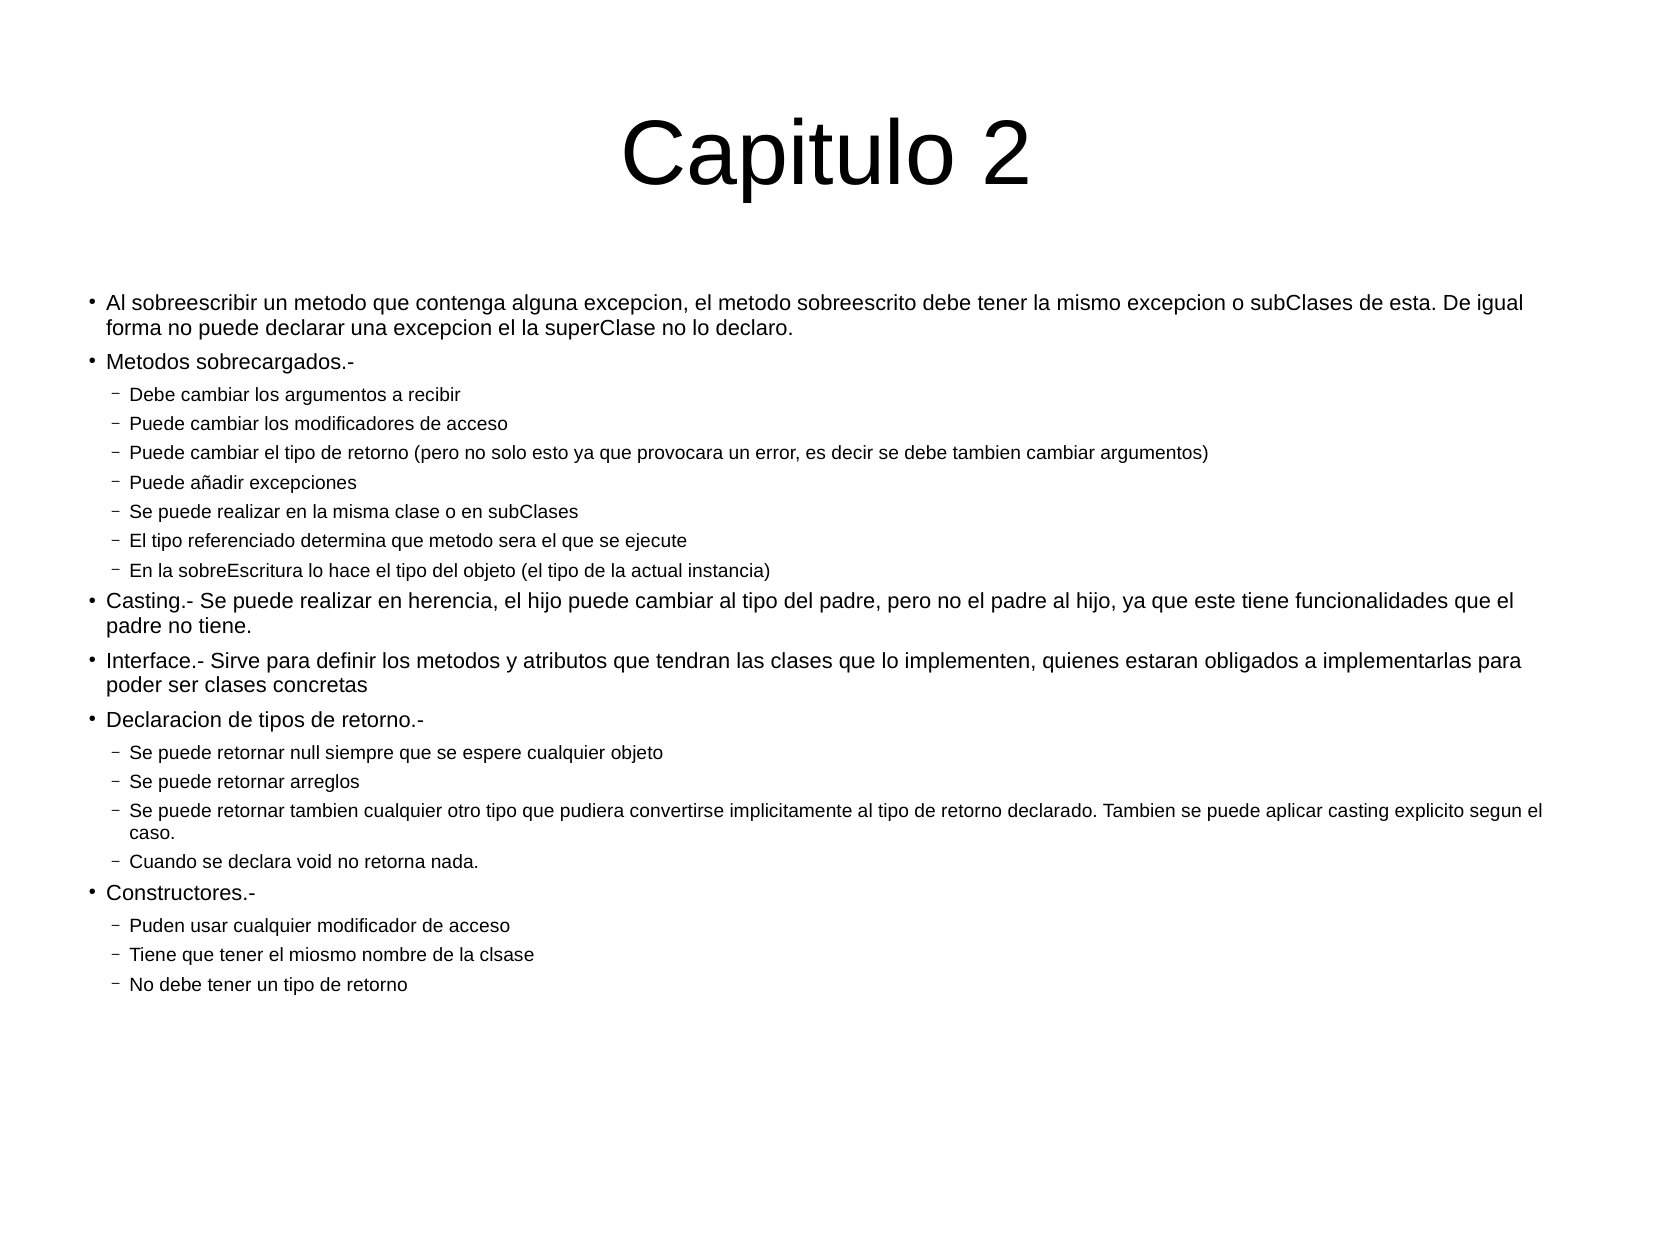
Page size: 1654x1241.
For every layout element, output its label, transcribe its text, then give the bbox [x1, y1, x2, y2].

list Al sobreescribir un metodo que contenga alguna excepcion, el metodo sobreescrito debe tener la mismo excepcion o subClases de esta. De igual forma no puede declarar una excepcion el la superClase no lo declaro. Metodos sobrecargados.- Debe cambiar los argumentos a recibir Puede cambiar los modificadores de acceso Puede cambiar el tipo de retorno (pero no solo esto ya que provocara un error, es decir se debe tambien cambiar argumentos) Puede añadir excepciones Se puede realizar en la misma clase o en subClases El tipo referenciado determina que metodo sera el que se ejecute En la sobreEscritura lo hace el tipo del objeto (el tipo de la actual instancia) Casting.- Se puede realizar en herencia, el hijo puede cambiar al tipo del padre, pero no el padre al hijo, ya que este tiene funcionalidades que el padre no tiene. Interface.- Sirve para definir los metodos y atributos que tendran las clases que lo implementen, quienes estaran obligados a implementarlas para poder ser clases concretas Declaracion de tipos de retorno.- Se puede retornar null siempre que se espere cualquier objeto Se puede retornar arreglos Se puede retornar tambien cualquier otro tipo que pudiera convertirse implicitamente al tipo de retorno declarado. Tambien se puede aplicar casting explicito segun el caso. Cuando se declara void no retorna nada. Constructores.- Puden usar cualquier modificador de acceso Tiene que tener el miosmo nombre de la clsase No debe tener un tipo de retorno [82, 290, 1571, 1010]
title Capitulo 2 [82, 49, 1571, 257]
